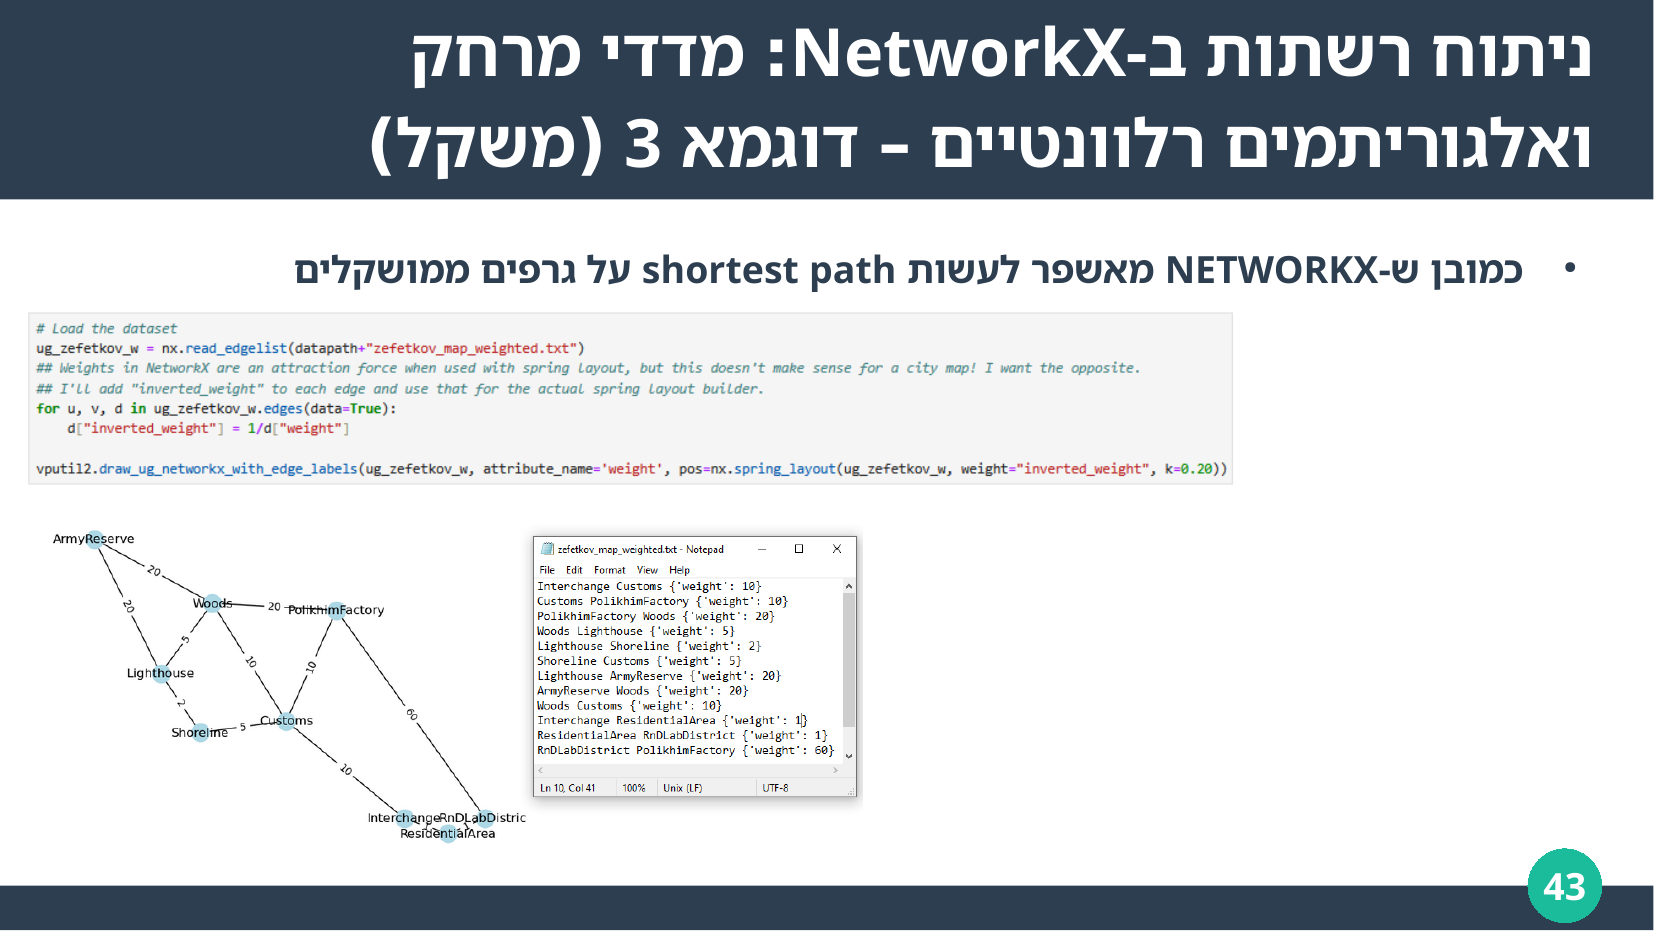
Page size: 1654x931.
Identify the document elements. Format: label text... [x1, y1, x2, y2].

list כמובן ש-NETWORKX מאשפר לעשות shortest path על גרפים ממושקלים [58, 243, 1595, 864]
title ניתוח רשתות ב-NetworkX: מדדי מרחק ואלגוריתמים רלוונטיים – דוגמא 3 (משקל) [58, 36, 1595, 155]
picture [37, 506, 863, 869]
picture [21, 299, 1238, 497]
